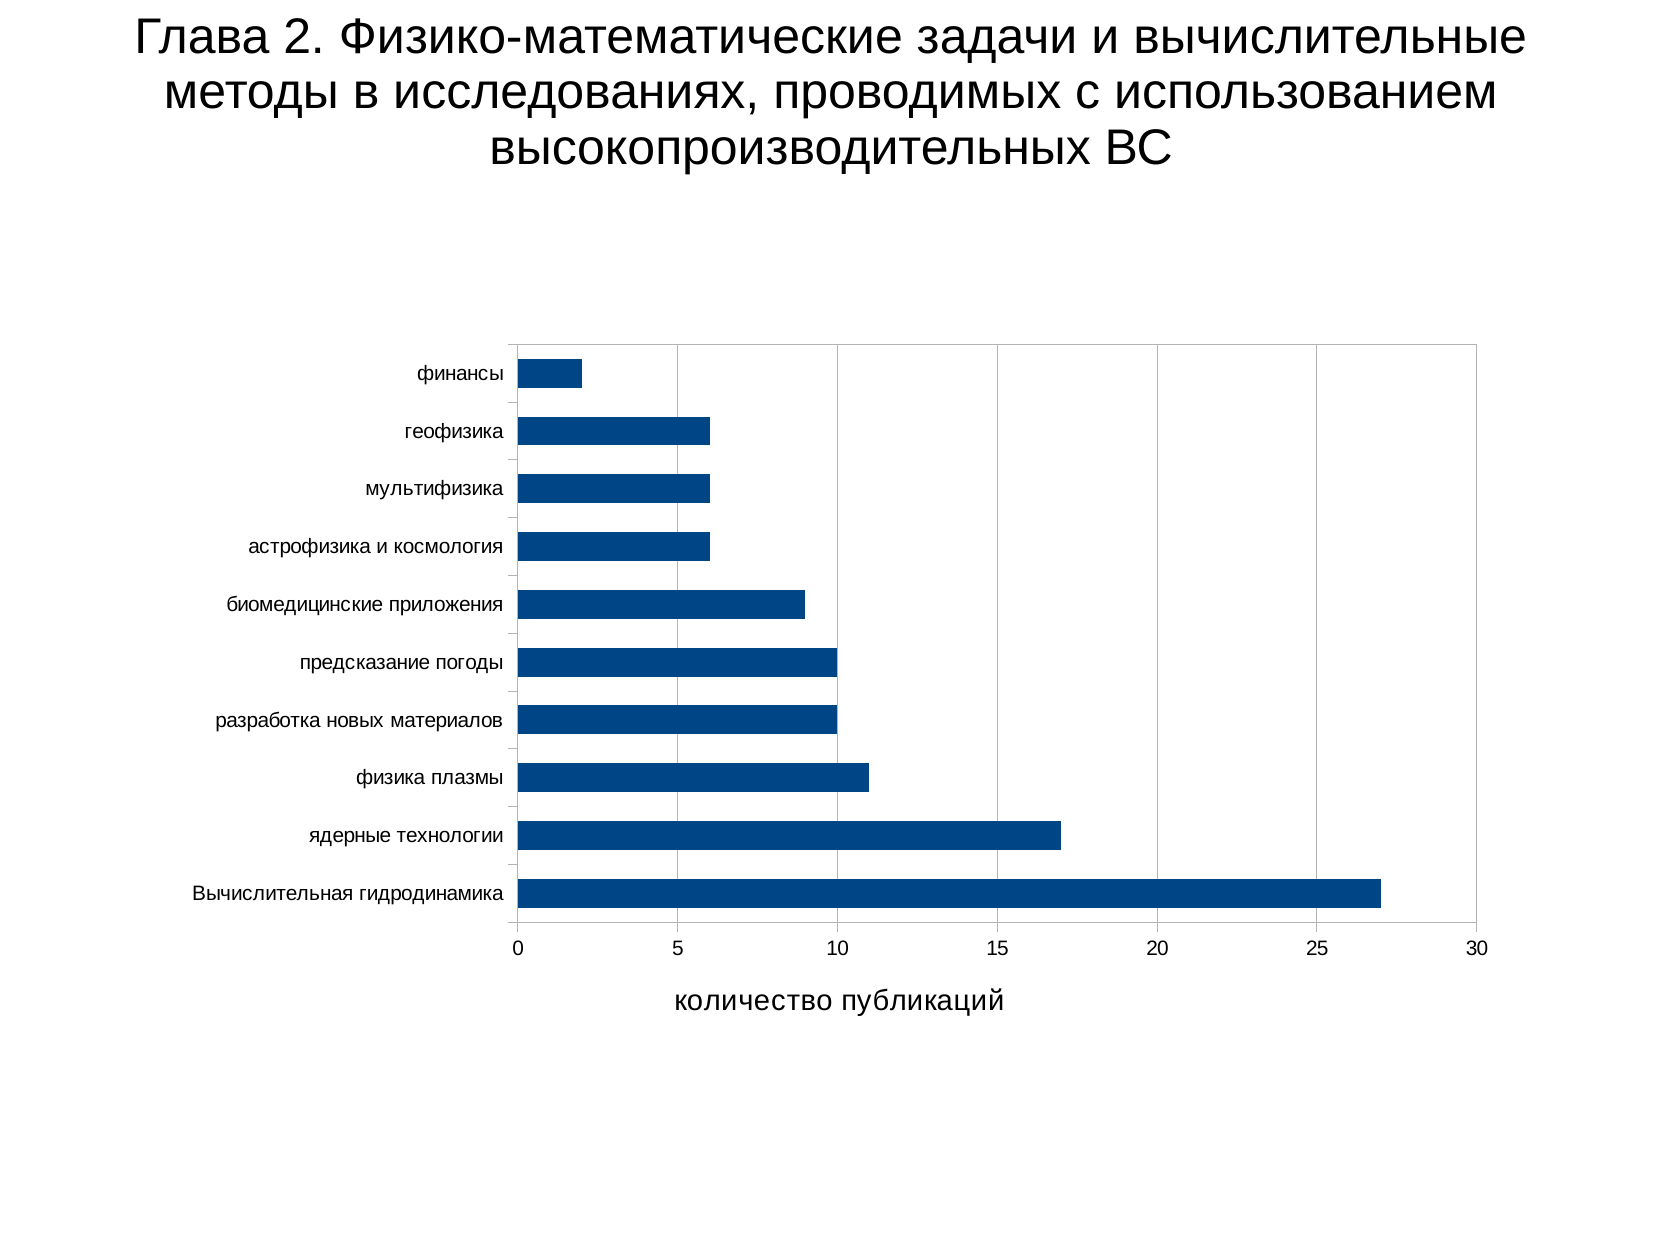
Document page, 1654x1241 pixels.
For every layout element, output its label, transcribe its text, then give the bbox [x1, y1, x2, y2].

chart [165, 330, 1515, 1051]
title Глава 2. Физико-математические задачи и вычислительные методы в исследованиях, проводимых с использованием высокопроизводительных ВС [86, 0, 1576, 196]
